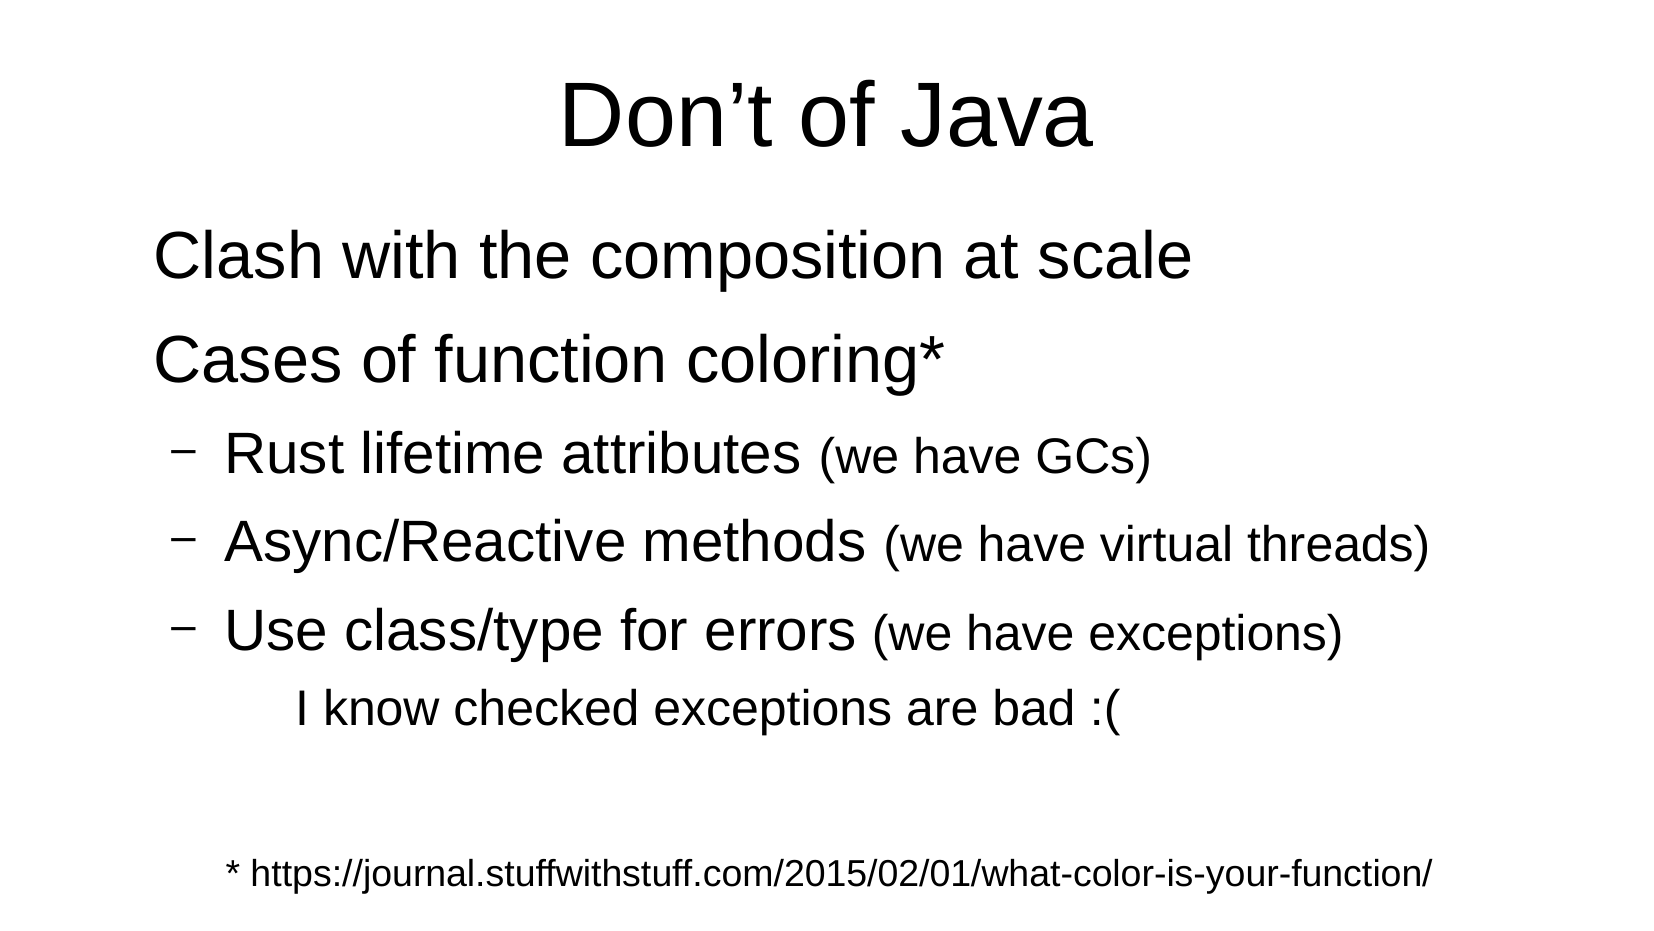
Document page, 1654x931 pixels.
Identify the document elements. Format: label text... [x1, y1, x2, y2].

text_box * https://journal.stuffwithstuff.com/2015/02/01/what-color-is-your-function/ [210, 844, 1451, 902]
title Don’t of Java [82, 37, 1571, 193]
list Clash with the composition at scale Cases of function coloring* Rust lifetime attributes (we have GCs) Async/Reactive methods (we have virtual threads) Use class/type for errors (we have exceptions) I know checked exceptions are bad :( [82, 217, 1571, 758]
